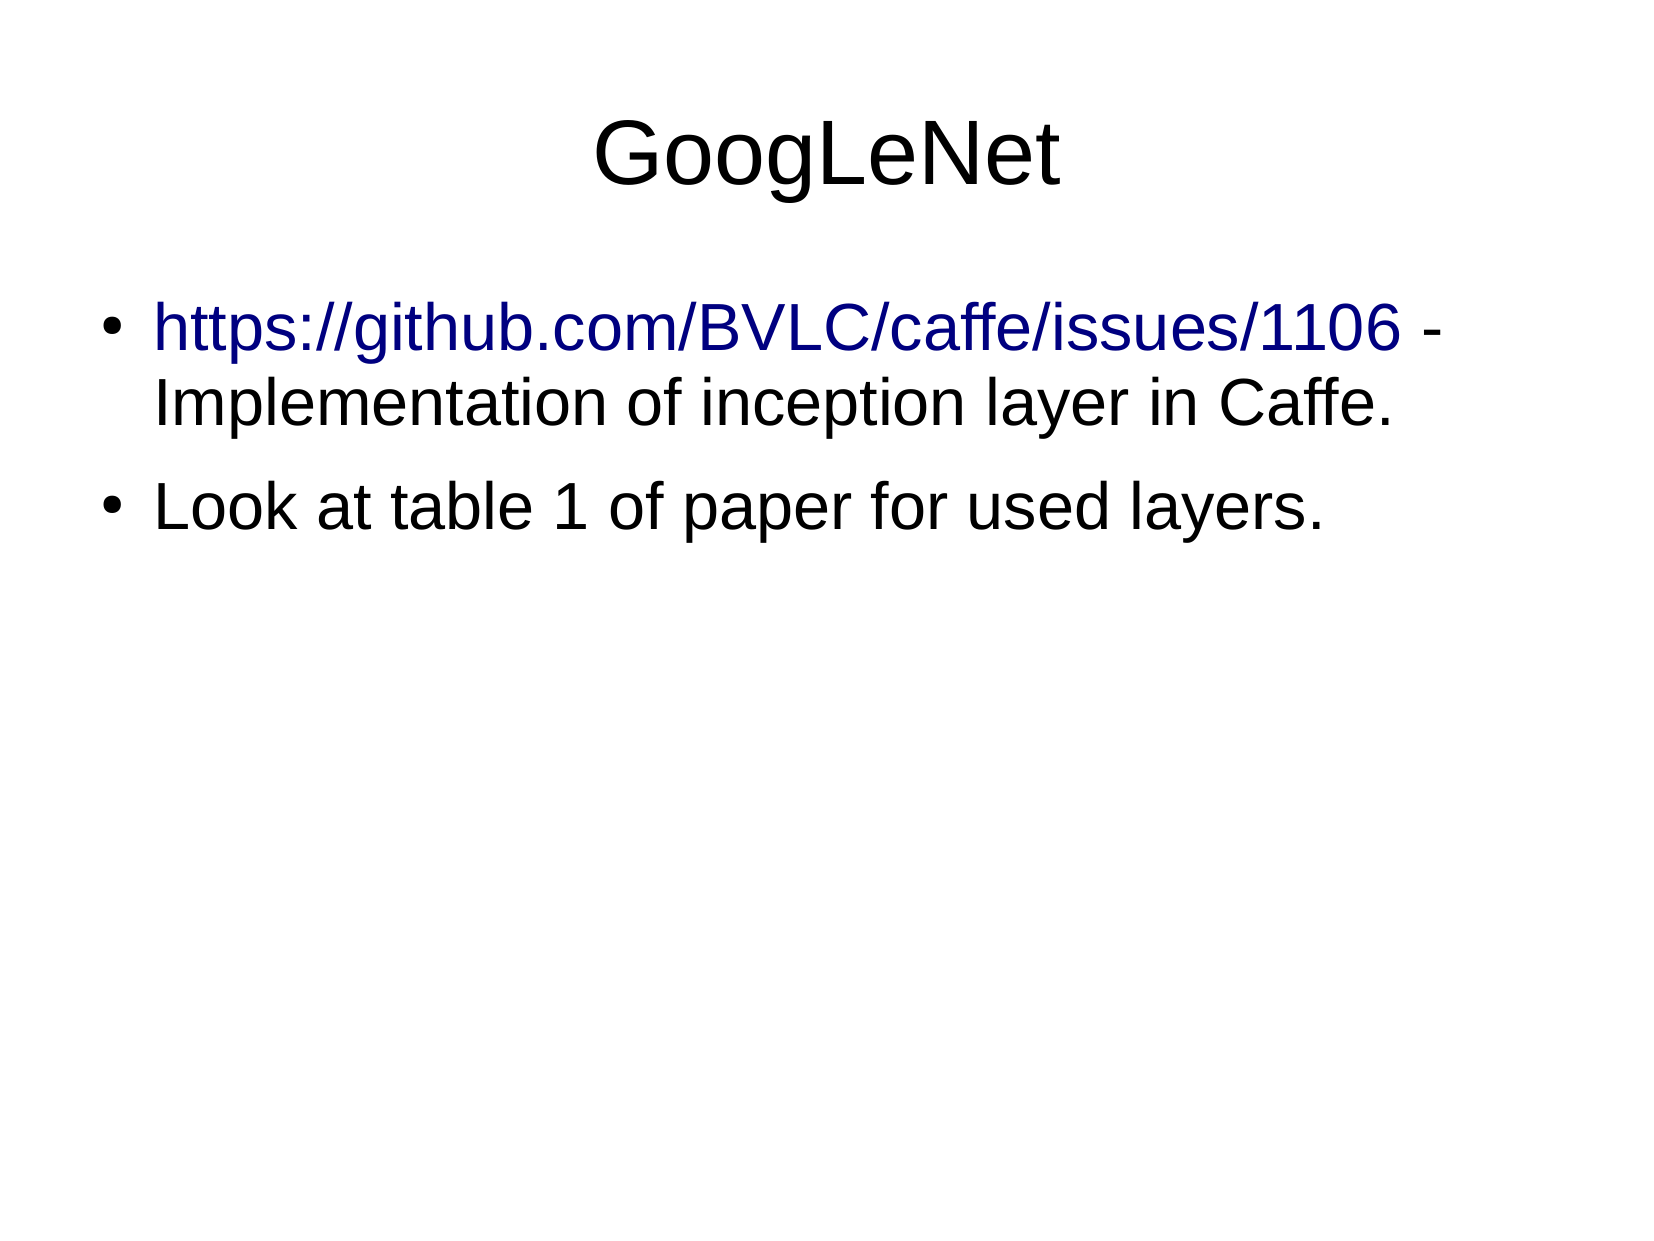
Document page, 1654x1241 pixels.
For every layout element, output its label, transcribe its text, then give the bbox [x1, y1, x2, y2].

title GoogLeNet [82, 49, 1571, 257]
list https://github.com/BVLC/caffe/issues/1106 - Implementation of inception layer in Caffe. Look at table 1 of paper for used layers. [82, 290, 1571, 1010]
